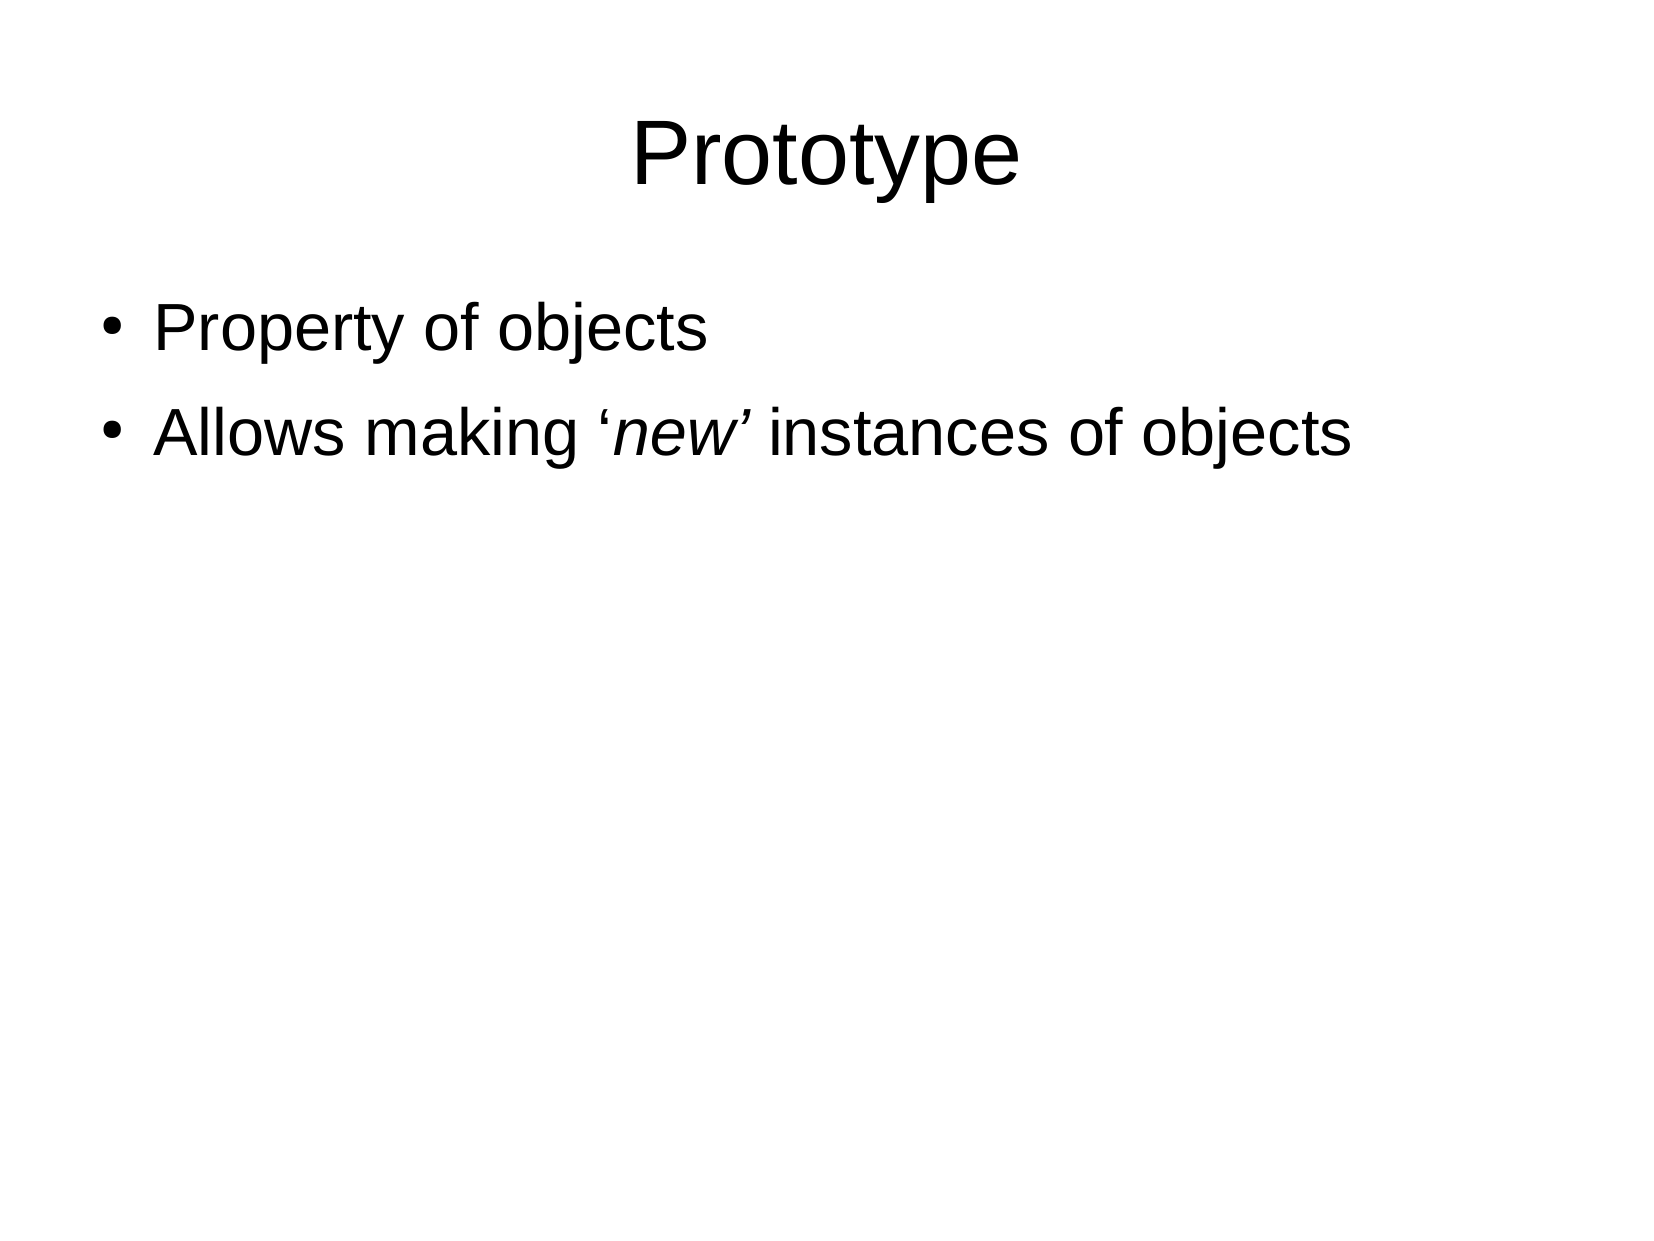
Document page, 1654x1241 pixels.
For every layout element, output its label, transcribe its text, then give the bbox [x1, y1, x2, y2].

title Prototype [82, 49, 1571, 257]
list Property of objects Allows making ‘new’ instances of objects [82, 290, 1571, 1010]
